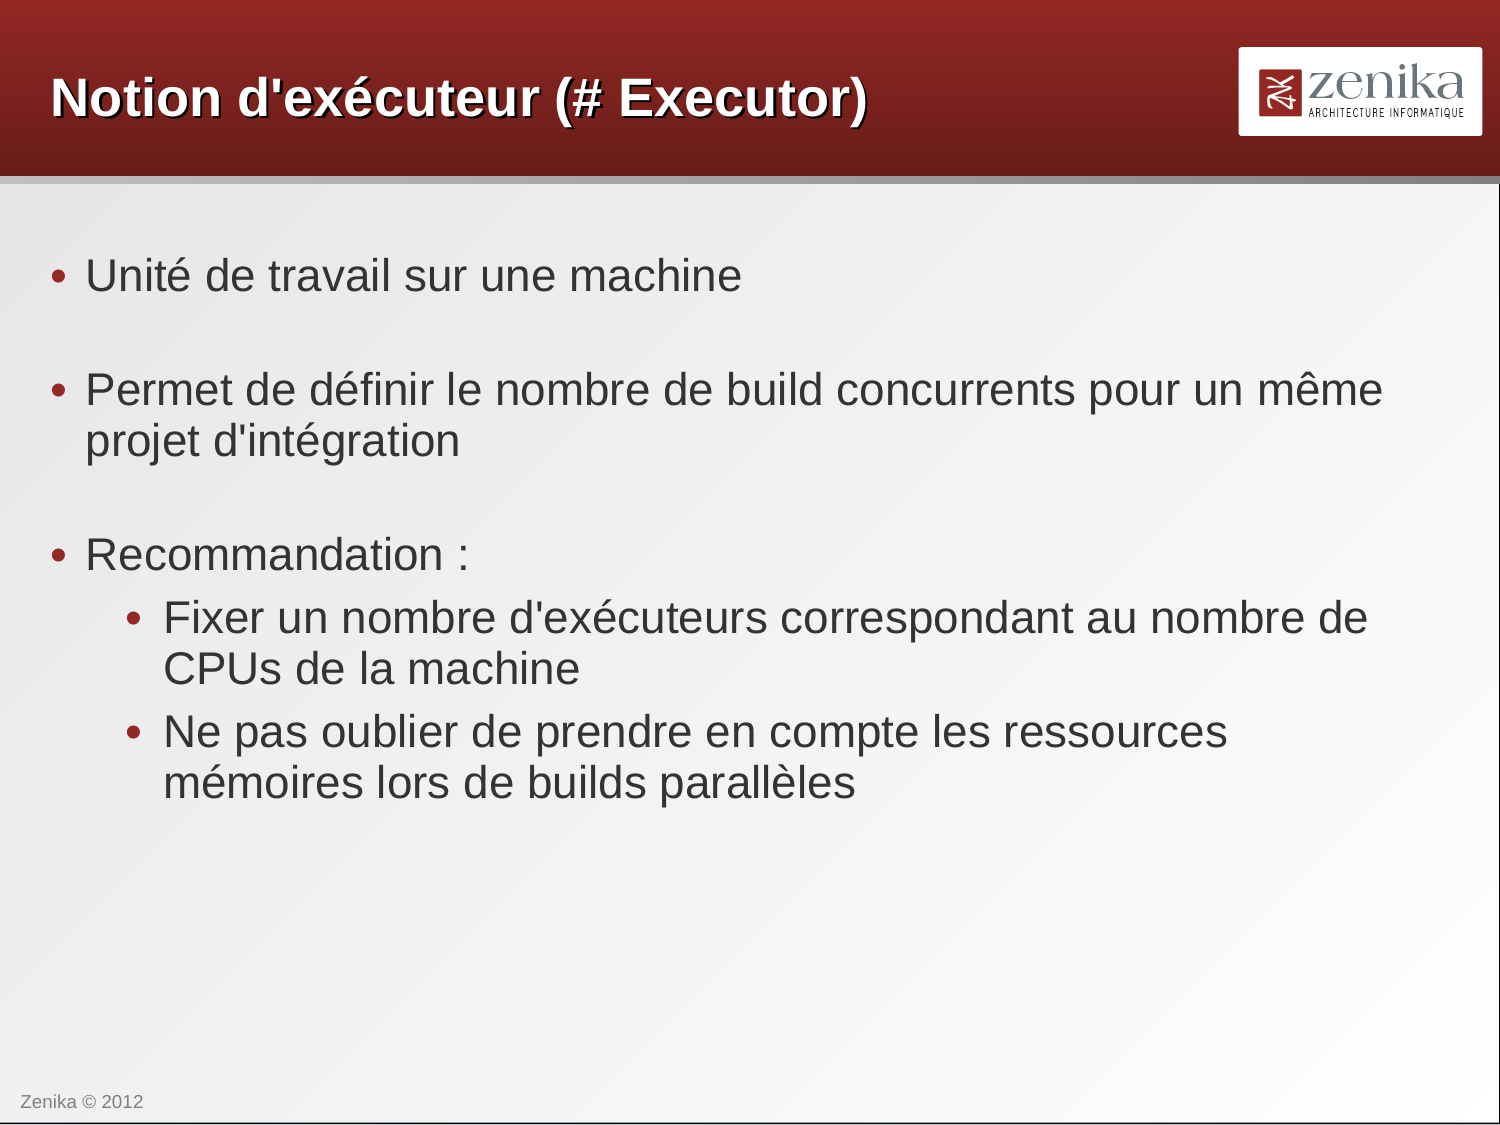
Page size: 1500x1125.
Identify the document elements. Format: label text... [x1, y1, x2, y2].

list Unité de travail sur une machine Permet de définir le nombre de build concurrents pour un même projet d'intégration Recommandation : Fixer un nombre d'exécuteurs correspondant au nombre de CPUs de la machine Ne pas oublier de prendre en compte les ressources mémoires lors de builds parallèles [50, 249, 1435, 1079]
picture [1257, 58, 1464, 125]
title Notion d'exécuteur (# Executor) [50, 15, 1206, 180]
